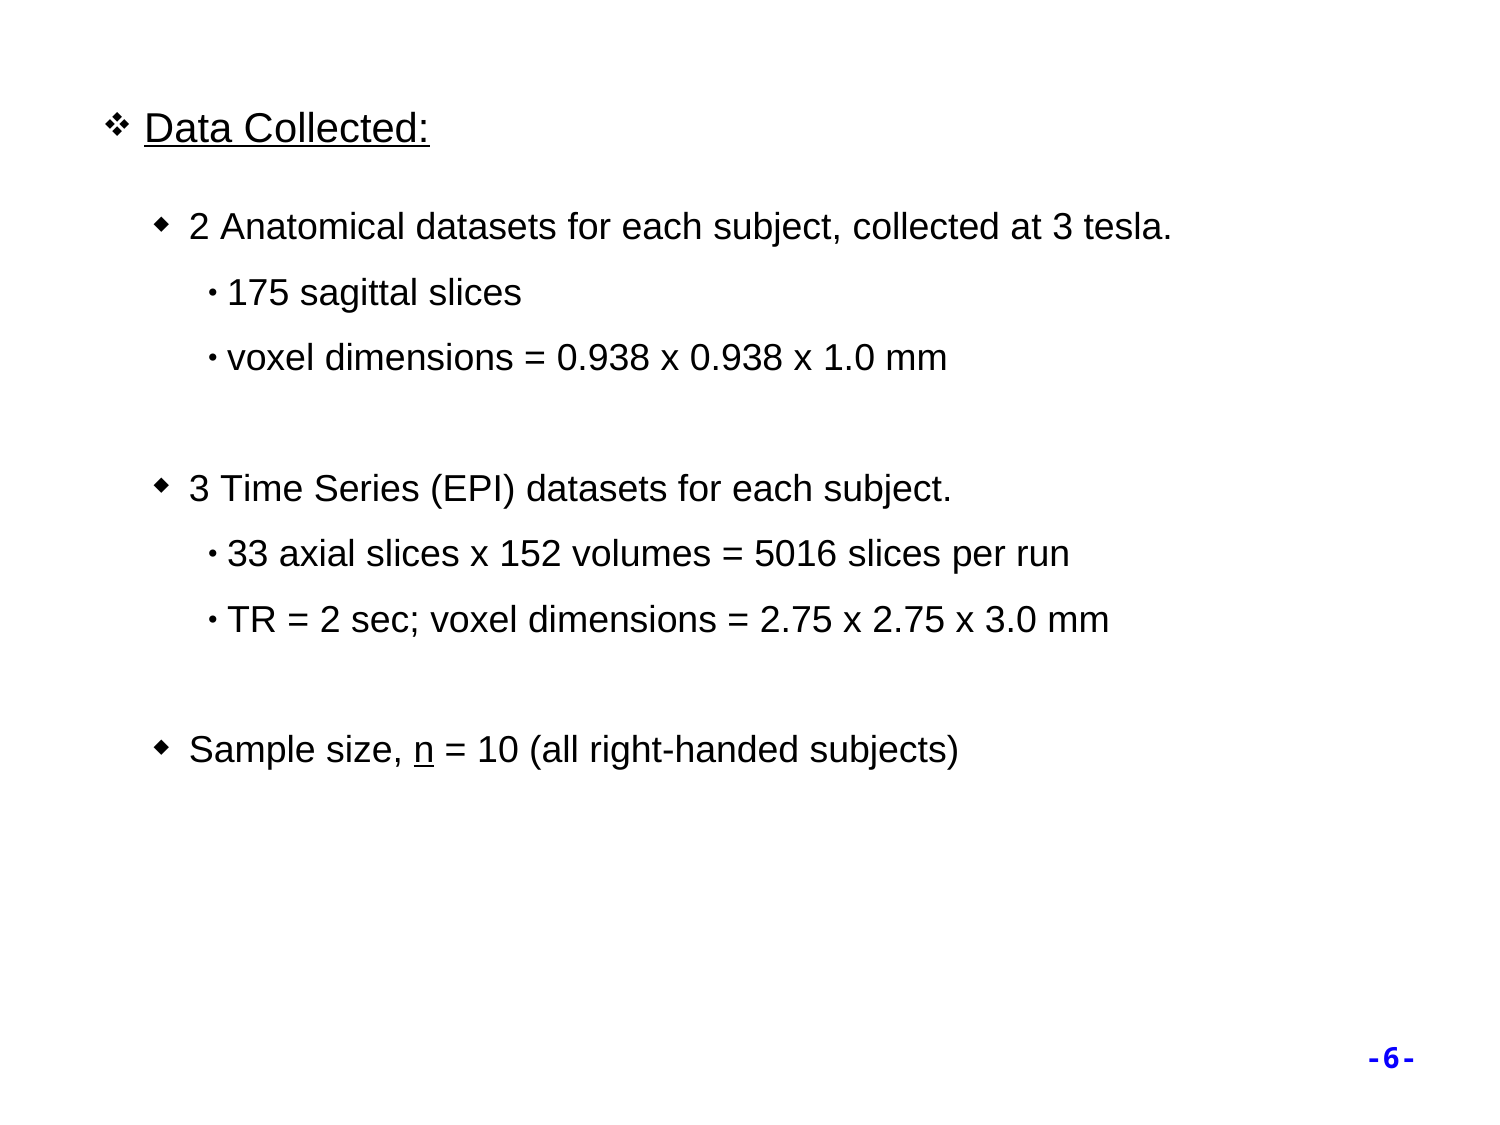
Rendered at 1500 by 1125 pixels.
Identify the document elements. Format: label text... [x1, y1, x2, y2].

text_box 2 Anatomical datasets for each subject, collected at 3 tesla. 175 sagittal slices voxel dimensions = 0.938 x 0.938 x 1.0 mm 3 Time Series (EPI) datasets for each subject. 33 axial slices x 152 volumes = 5016 slices per run TR = 2 sec; voxel dimensions = 2.75 x 2.75 x 3.0 mm Sample size, n = 10 (all right-handed subjects) [137, 198, 1313, 779]
text_box Data Collected: [87, 97, 1150, 160]
